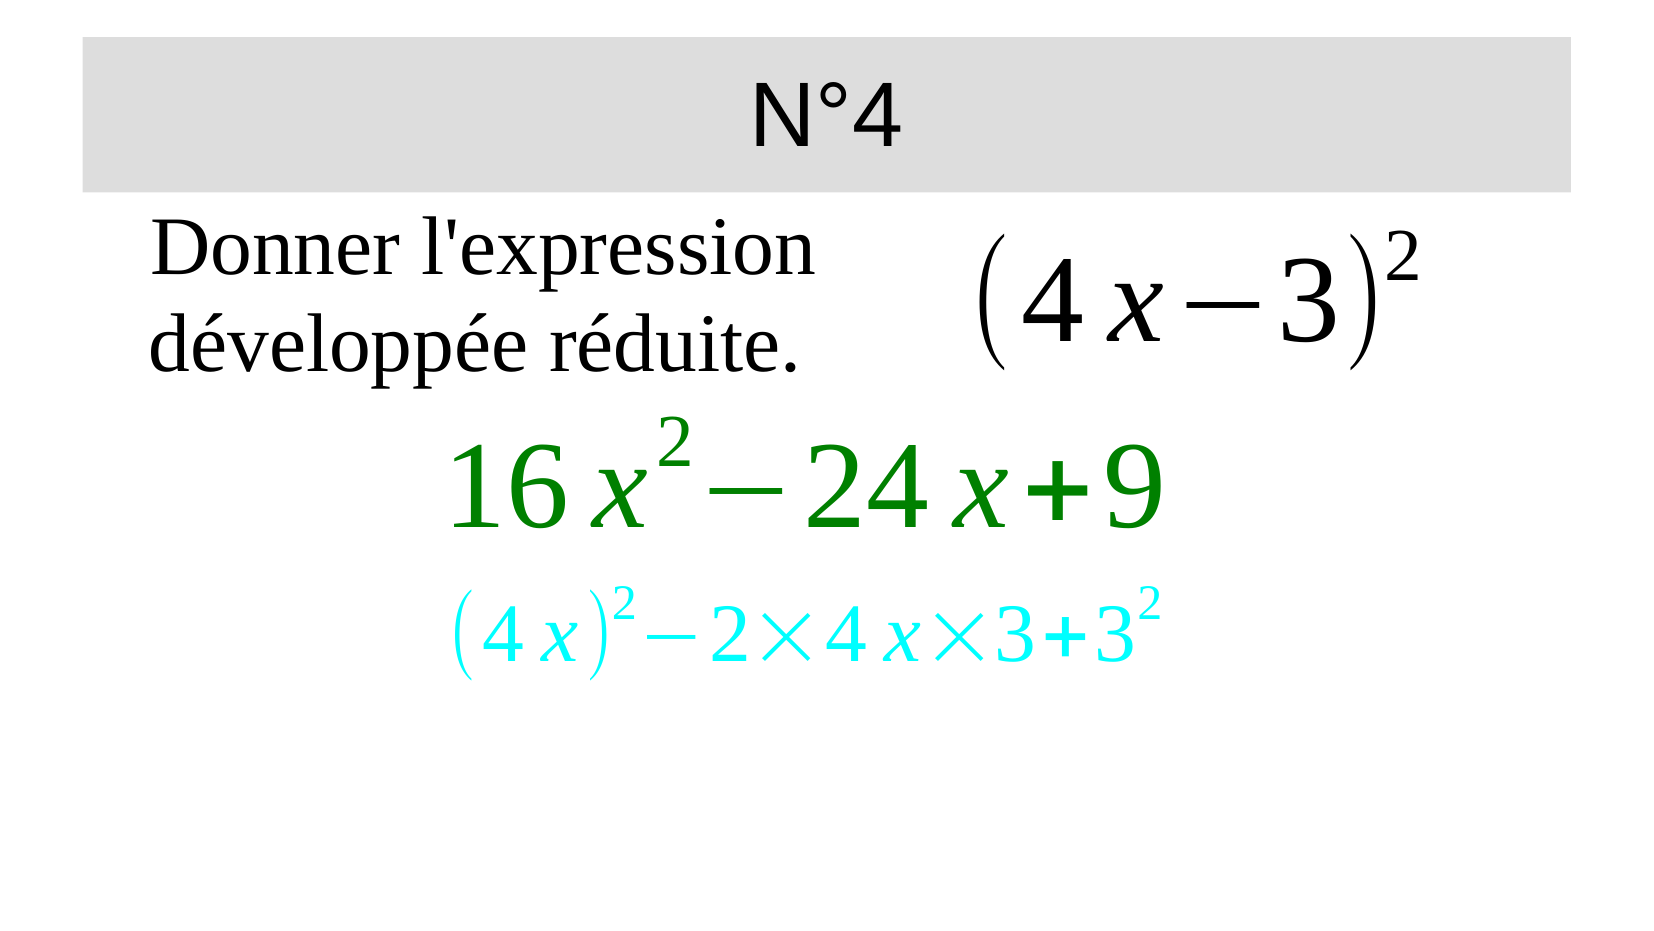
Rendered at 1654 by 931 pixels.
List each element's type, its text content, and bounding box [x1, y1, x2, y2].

chart [437, 399, 1173, 556]
chart [441, 575, 1170, 686]
chart [142, 200, 827, 389]
chart [963, 213, 1430, 378]
title N°4 [82, 37, 1571, 193]
